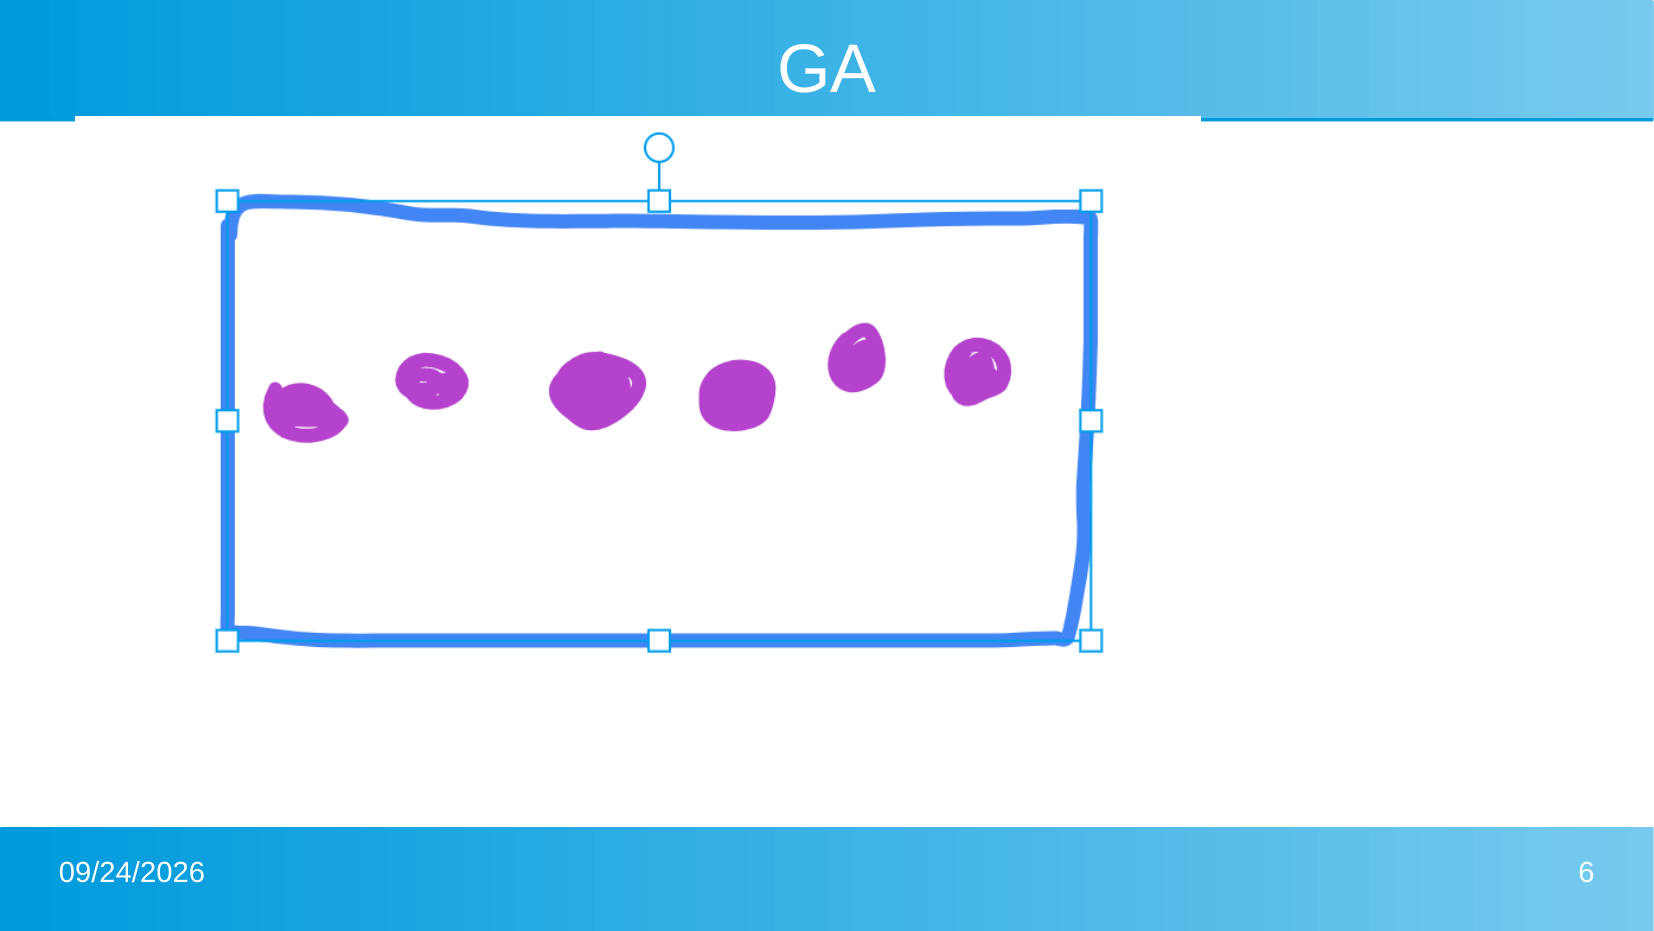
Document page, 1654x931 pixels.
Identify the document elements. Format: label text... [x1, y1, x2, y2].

title GA [59, 29, 1595, 108]
picture [75, 116, 1201, 826]
